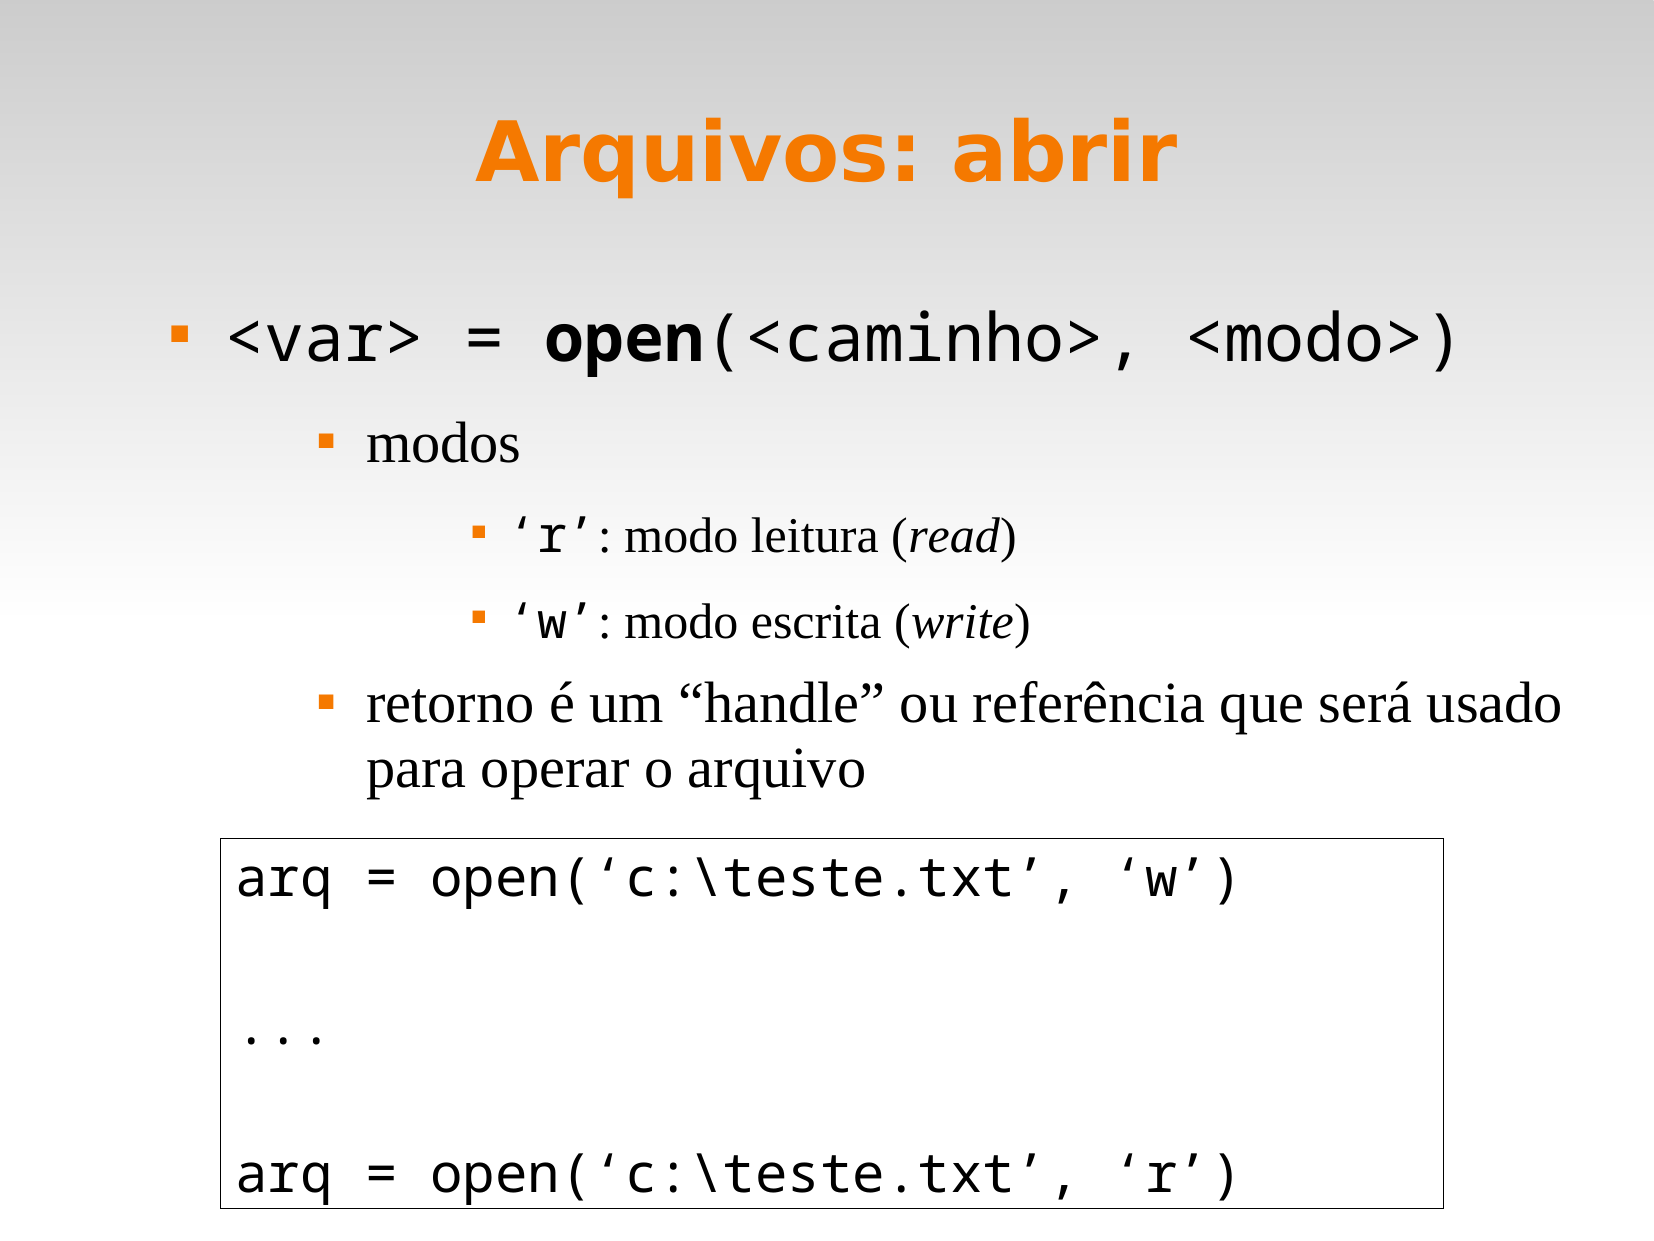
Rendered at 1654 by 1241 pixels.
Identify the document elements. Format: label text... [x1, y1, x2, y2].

text_box arq = open(‘c:\teste.txt’, ‘w’) ... arq = open(‘c:\teste.txt’, ‘r’) [220, 849, 1444, 1199]
title Arquivos: abrir [82, 49, 1571, 257]
list <var> = open(<caminho>, <modo>) modos ‘r’: modo leitura (read) ‘w’: modo escrita (write) retorno é um “handle” ou referência que será usado para operar o arquivo [82, 290, 1571, 1189]
